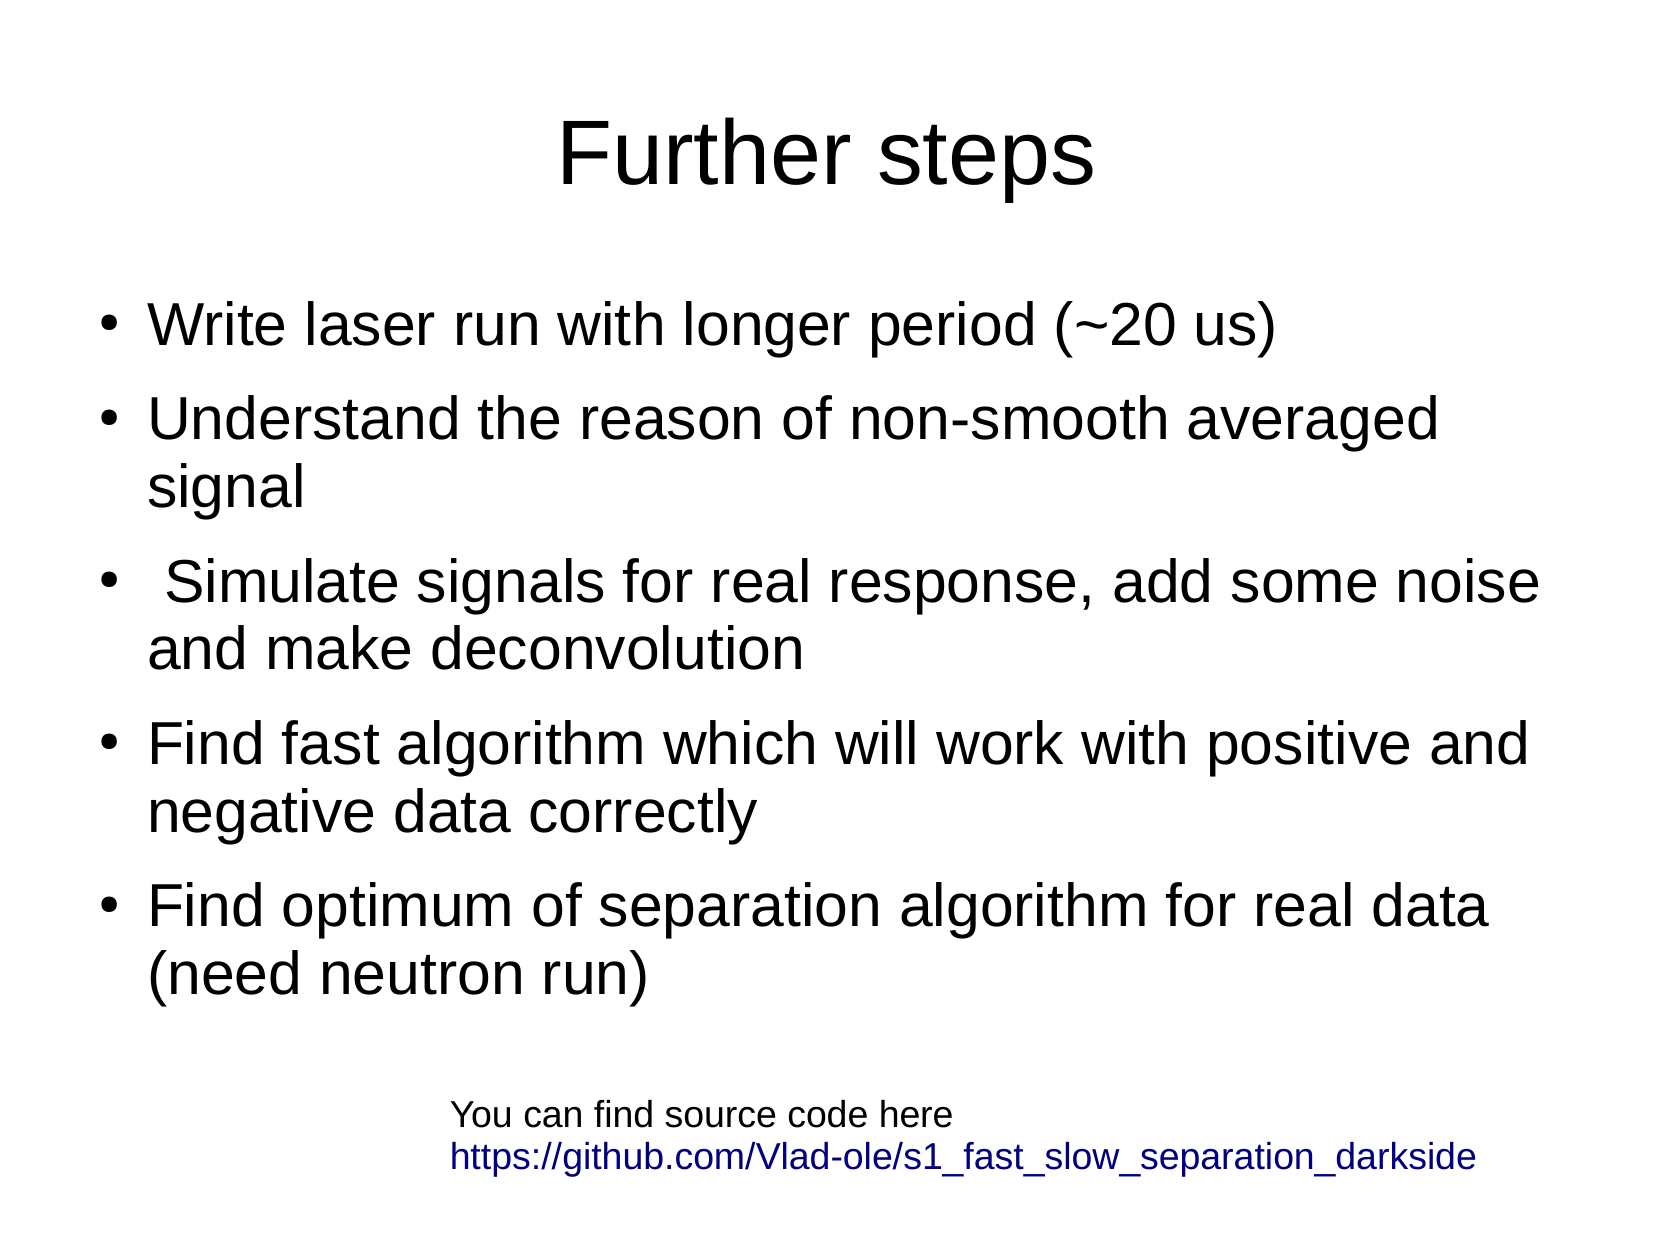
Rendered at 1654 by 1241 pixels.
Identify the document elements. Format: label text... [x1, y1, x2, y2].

title Further steps [82, 49, 1571, 257]
list Write laser run with longer period (~20 us) Understand the reason of non-smooth averaged signal Simulate signals for real response, add some noise and make deconvolution Find fast algorithm which will work with positive and negative data correctly Find optimum of separation algorithm for real data (need neutron run) [82, 290, 1571, 1010]
text_box You can find source code here https://github.com/Vlad-ole/s1_fast_slow_separation_darkside [435, 1086, 1561, 1186]
